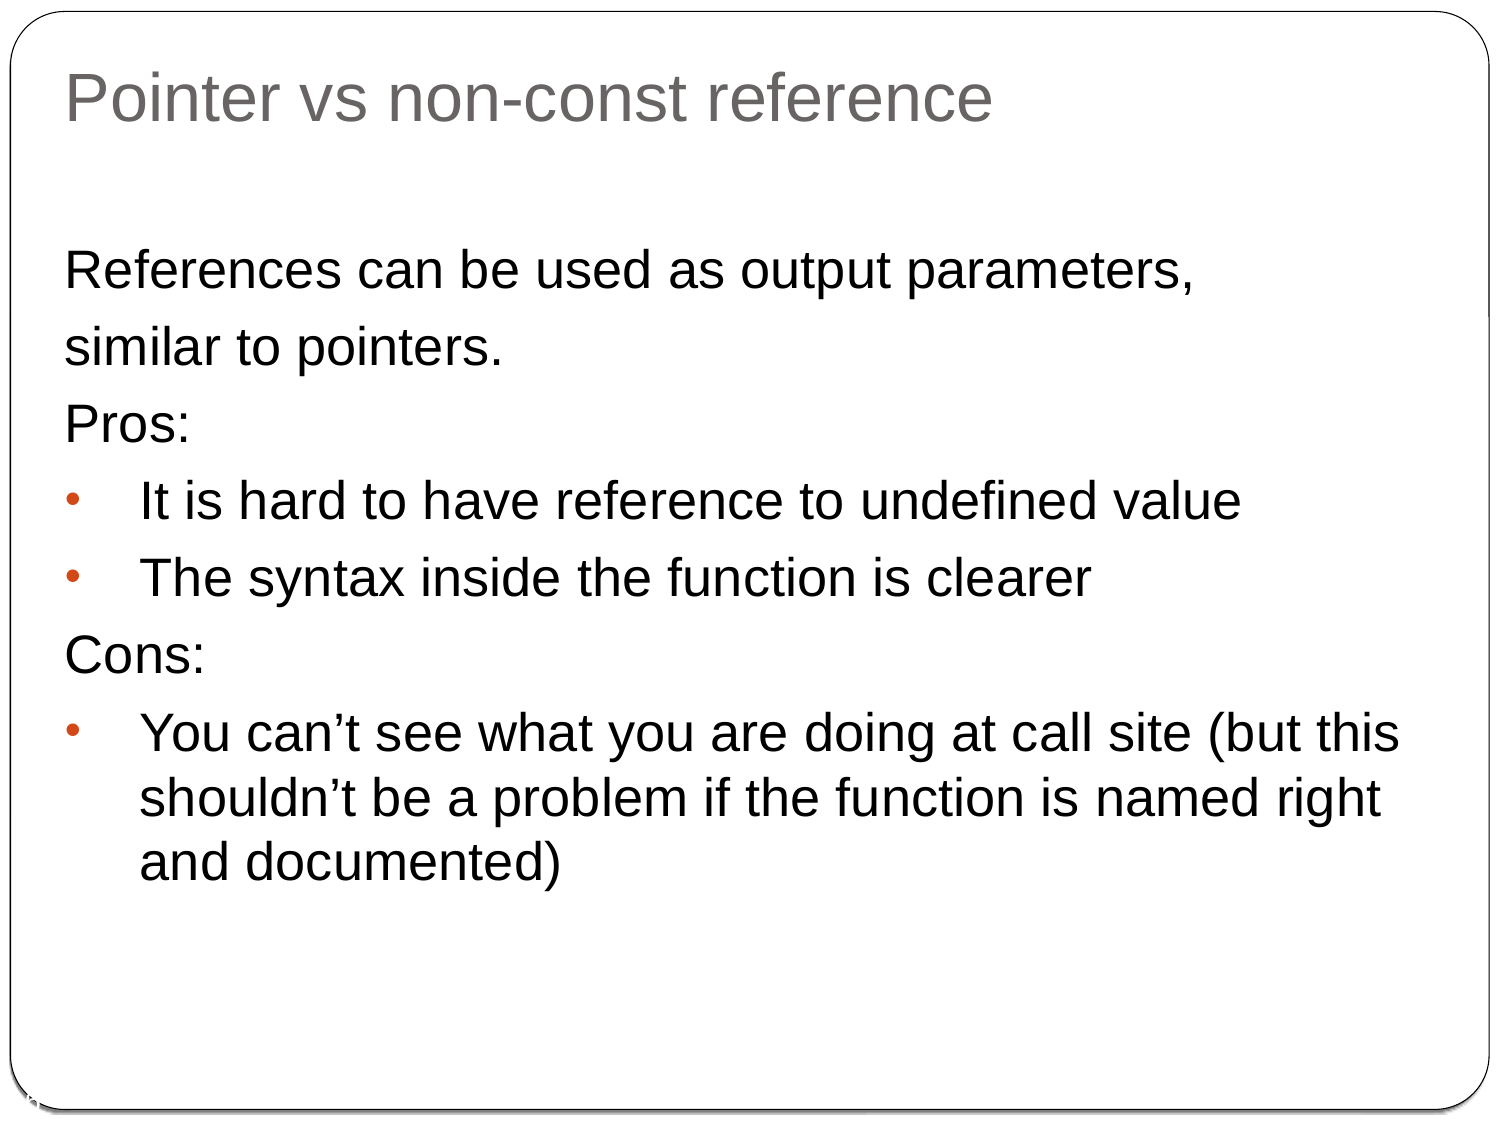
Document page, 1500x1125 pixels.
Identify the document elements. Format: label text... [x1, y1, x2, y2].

title Pointer vs non-const reference [50, 45, 1450, 149]
list References can be used as output parameters, similar to pointers. Pros: It is hard to have reference to undefined value The syntax inside the function is clearer Cons: You can’t see what you are doing at call site (but this shouldn’t be a problem if the function is named right and documented) [50, 149, 1450, 1088]
slide_number <number> [0, 1074, 50, 1125]
